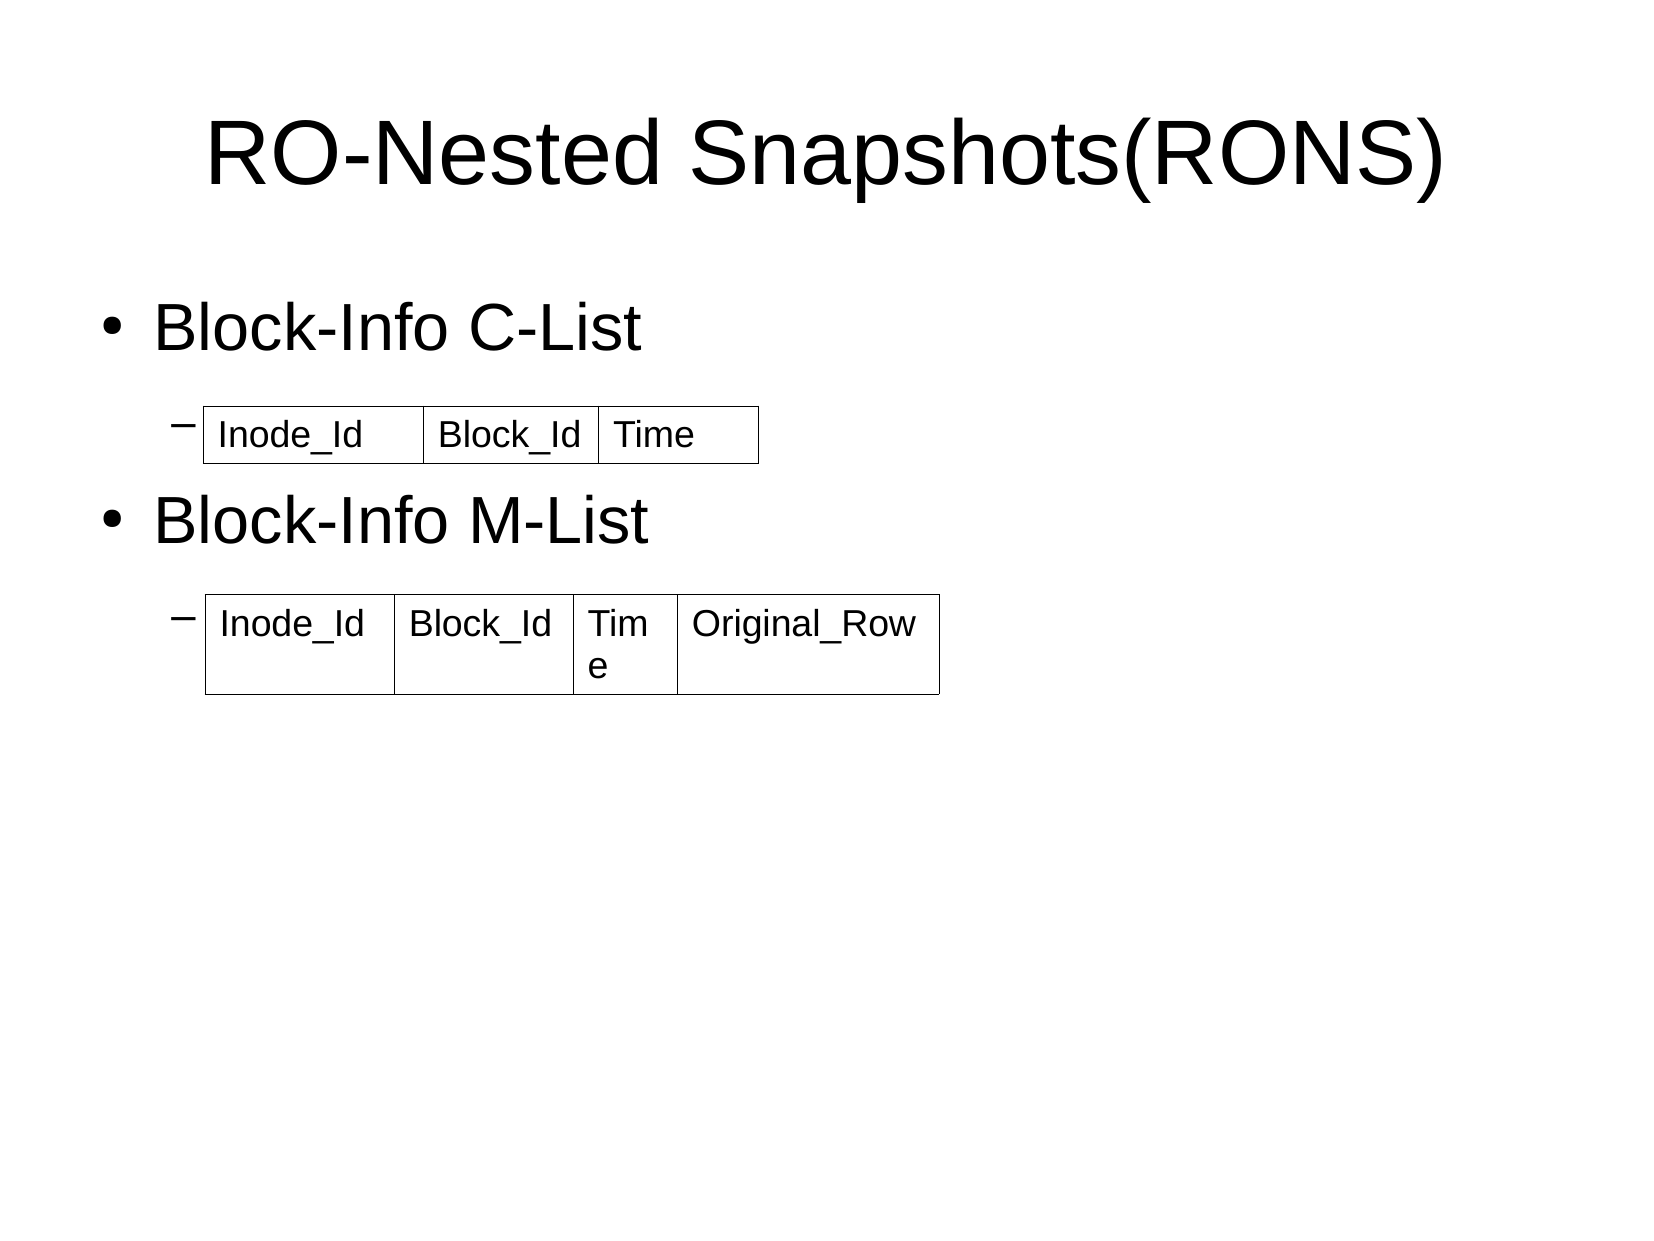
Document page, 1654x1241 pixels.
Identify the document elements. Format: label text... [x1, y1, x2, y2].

table_header Time [599, 407, 758, 463]
table_header Inode_Id [204, 407, 423, 463]
table_header Inode_Id [206, 595, 394, 694]
table_header Time [574, 595, 677, 694]
list Block-Info C-List Block-Info M-List [82, 290, 1538, 1010]
table_header Block_Id [395, 595, 573, 694]
table_header Block_Id [424, 407, 598, 463]
title RO-Nested Snapshots(RONS) [82, 49, 1571, 257]
table_header Original_Row [678, 595, 939, 694]
